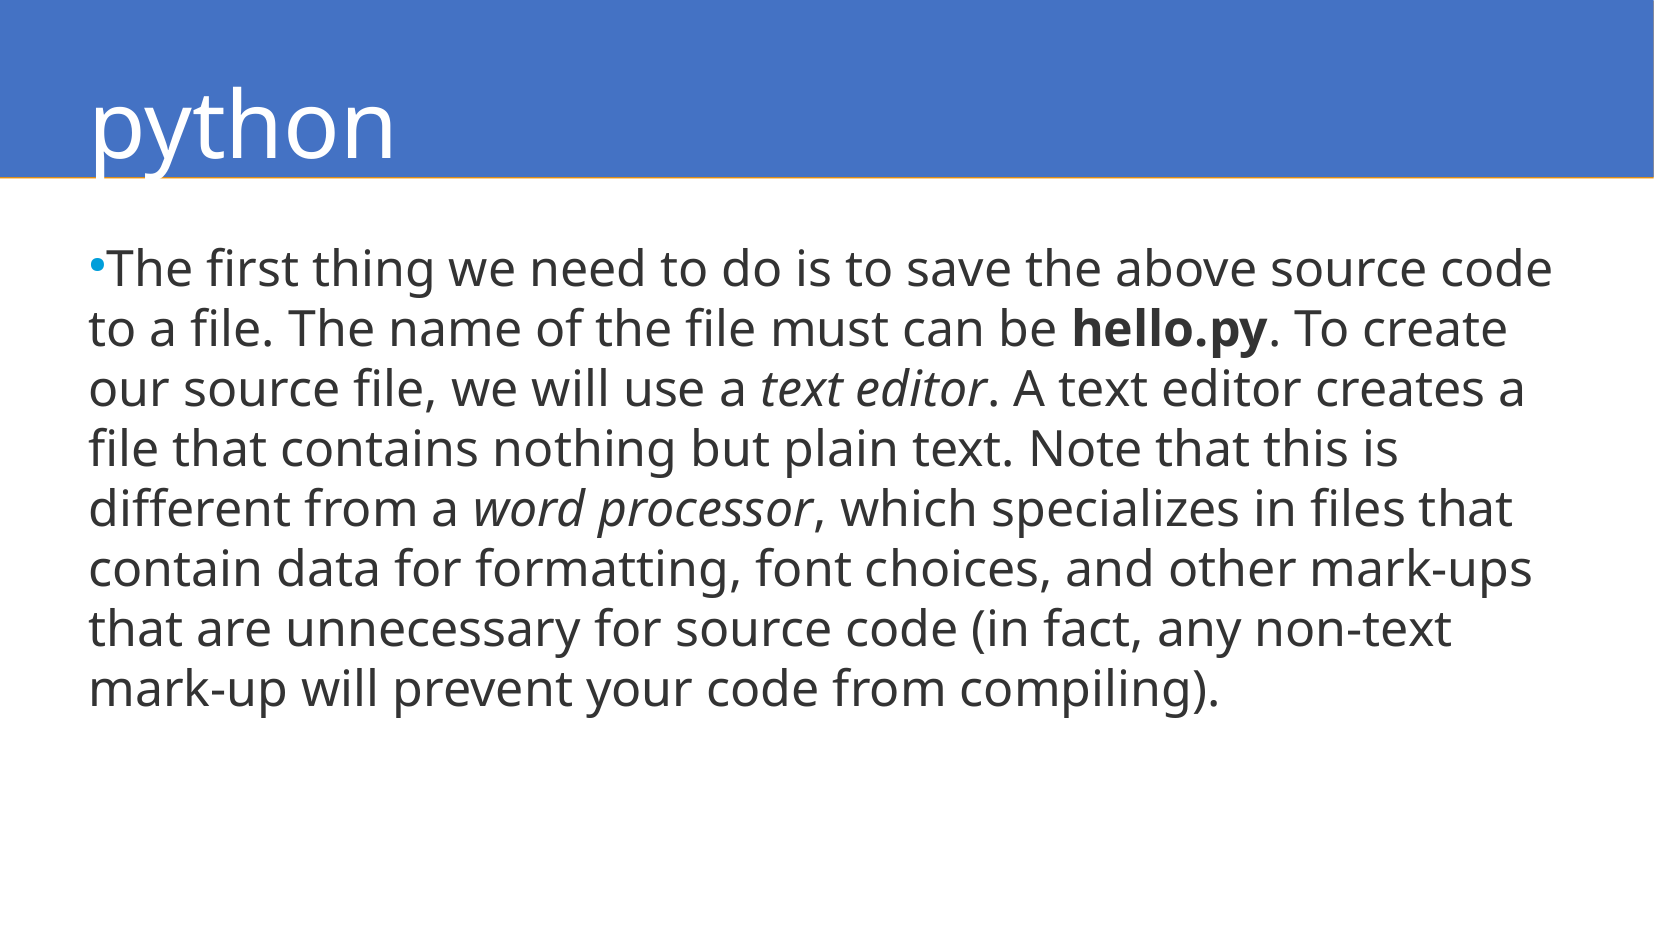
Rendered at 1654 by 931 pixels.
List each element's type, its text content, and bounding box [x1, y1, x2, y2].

title python [88, 14, 1565, 178]
list The first thing we need to do is to save the above source code to a file. The name of the file must can be hello.py. To create our source file, we will use a text editor. A text editor creates a file that contains nothing but plain text. Note that this is different from a word processor, which specializes in files that contain data for formatting, font choices, and other mark-ups that are unnecessary for source code (in fact, any non-text mark-up will prevent your code from compiling). [88, 236, 1595, 813]
